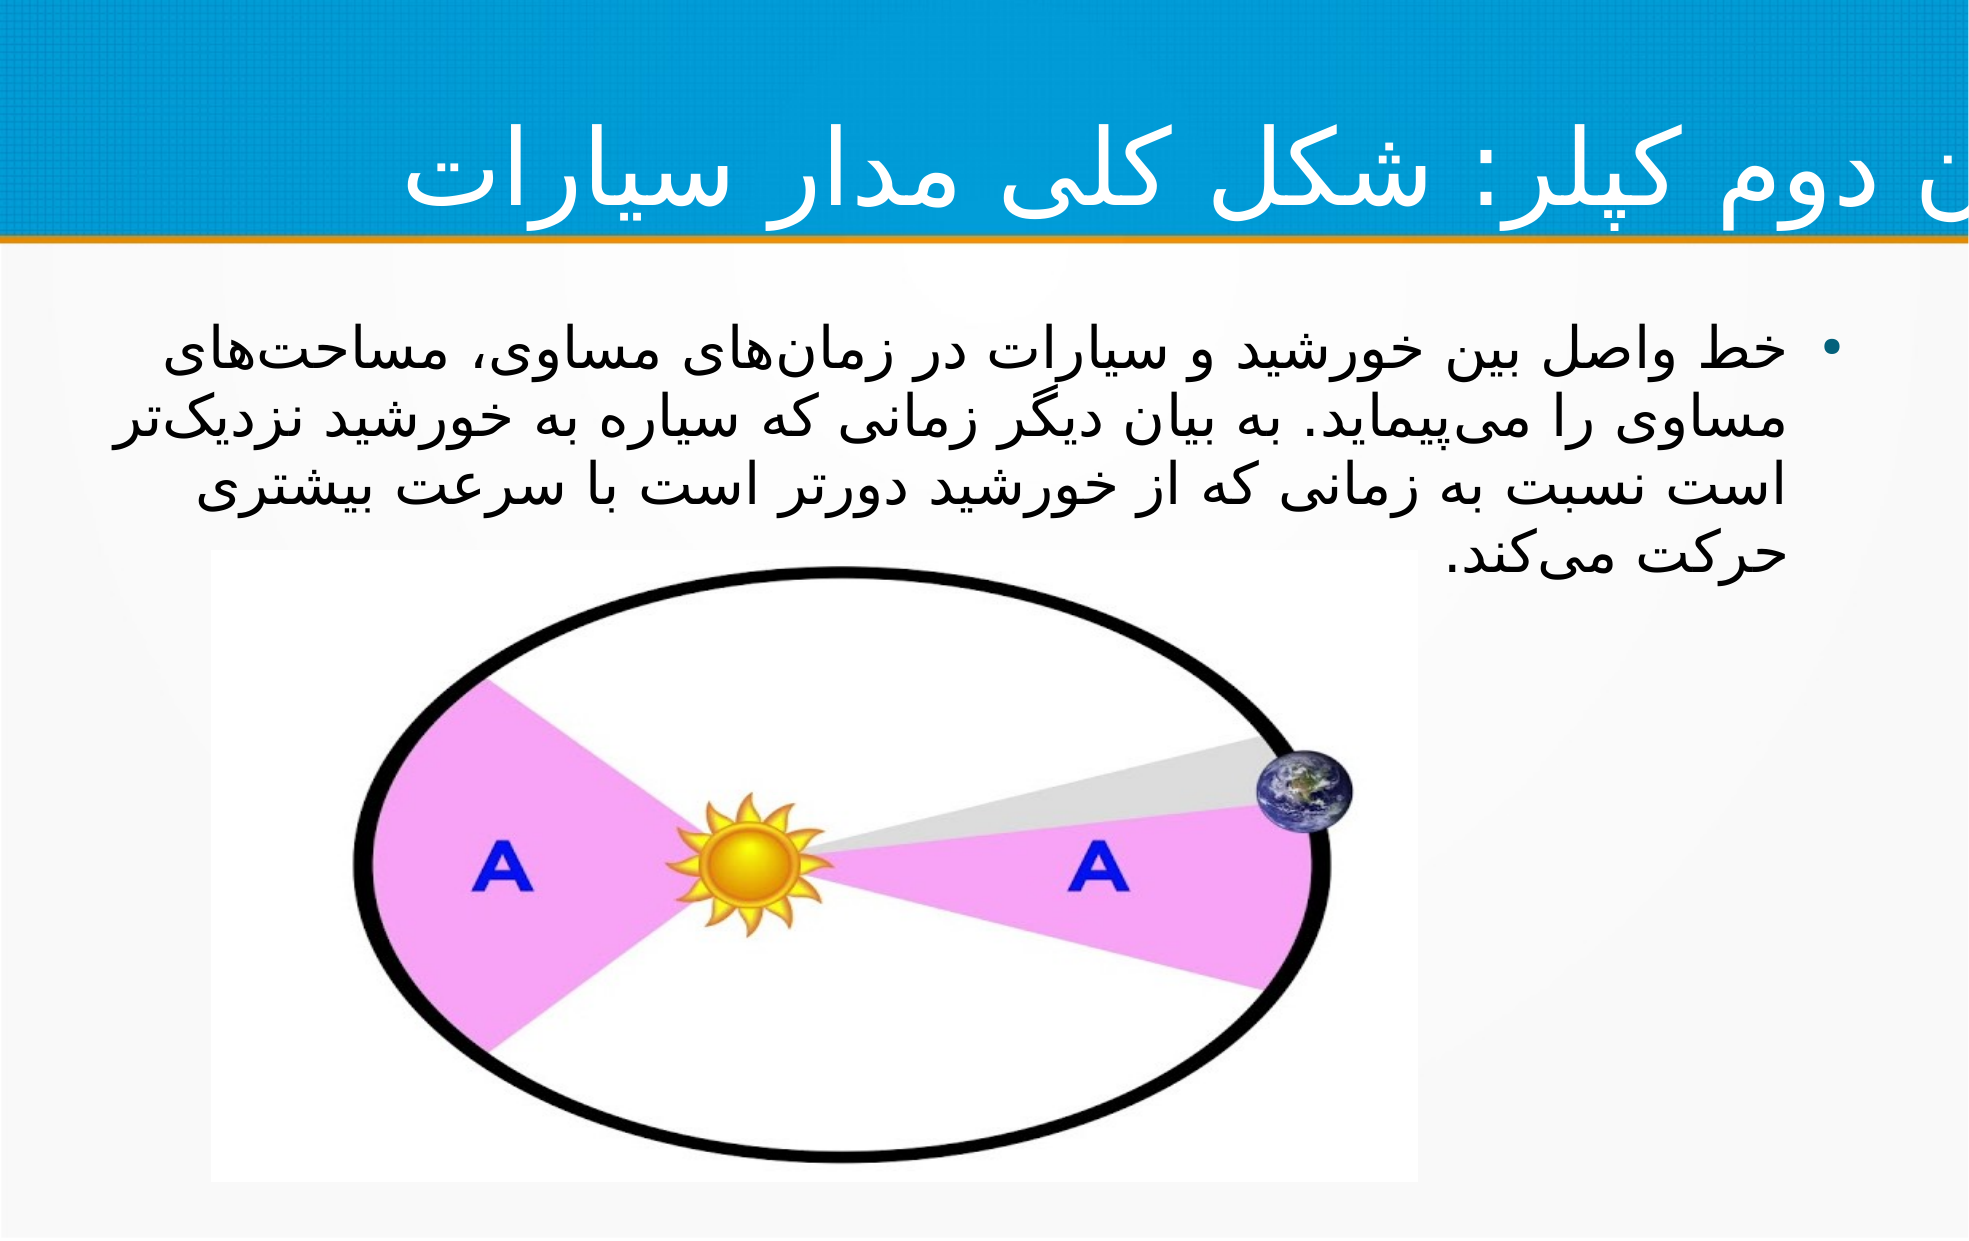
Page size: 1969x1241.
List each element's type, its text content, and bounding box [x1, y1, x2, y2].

list خط واصل بین خورشید و سیارات در زمان‌های مساوی، مساحت‌های مساوی را می‌پیماید. به بیان دیگر زمانی که سیاره به خورشید نزدیک‌تر است نسبت به زمانی که از خورشید دورتر است با سرعت بیشتری حرکت می‌کند. [98, 315, 1861, 1081]
title قانون دوم کپلر: شکل کلی مدار سیارات [401, 23, 1969, 231]
picture [0, 233, 1969, 1241]
